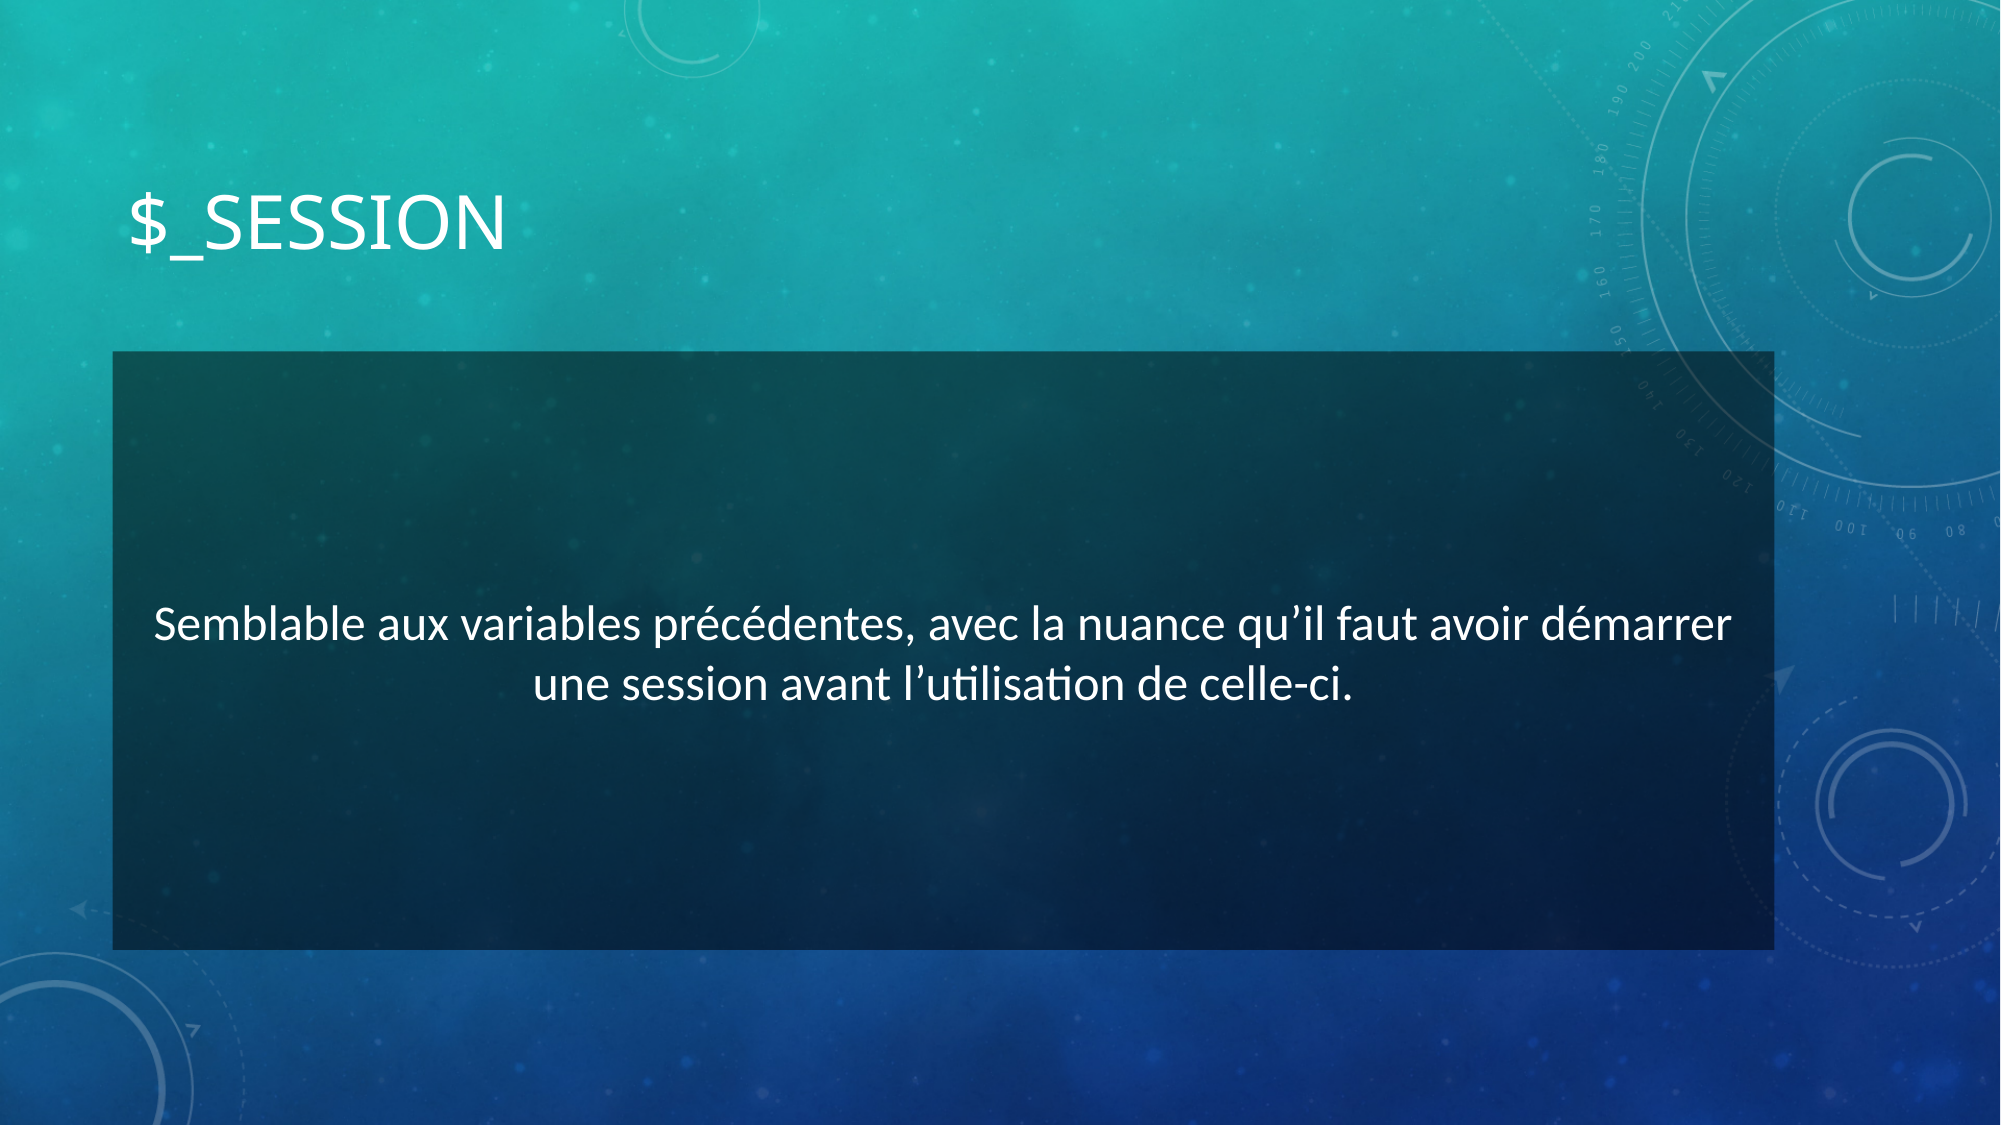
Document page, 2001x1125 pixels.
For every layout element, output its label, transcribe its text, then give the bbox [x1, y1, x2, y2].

list Semblable aux variables précédentes, avec la nuance qu’il faut avoir démarrer une session avant l’utilisation de celle-ci. [112, 351, 1775, 950]
title $_SESSION [112, 99, 1775, 339]
